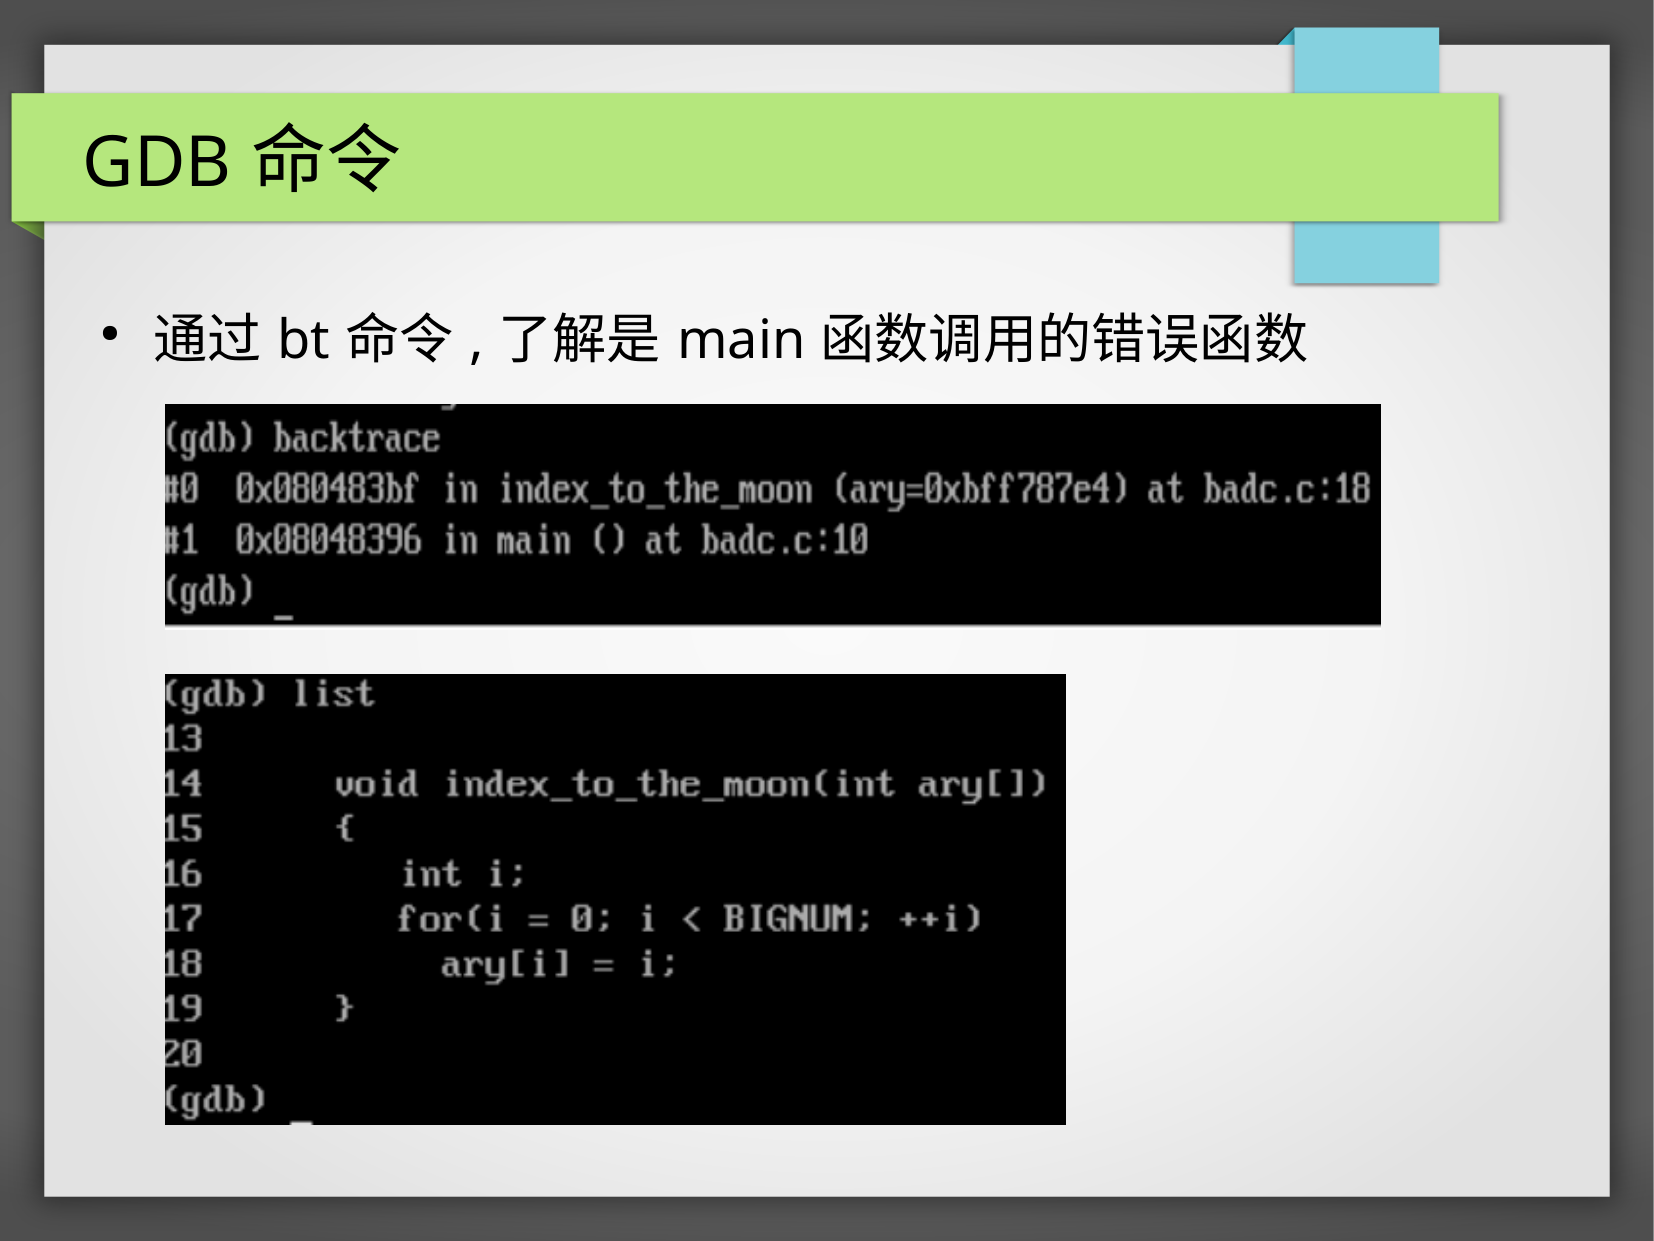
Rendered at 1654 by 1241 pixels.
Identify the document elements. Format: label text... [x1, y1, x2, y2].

title GDB命令 [82, 94, 1264, 213]
picture [0, 0, 1654, 1241]
list 通过bt命令,了解是main函数调用的错误函数 [82, 295, 1571, 1015]
